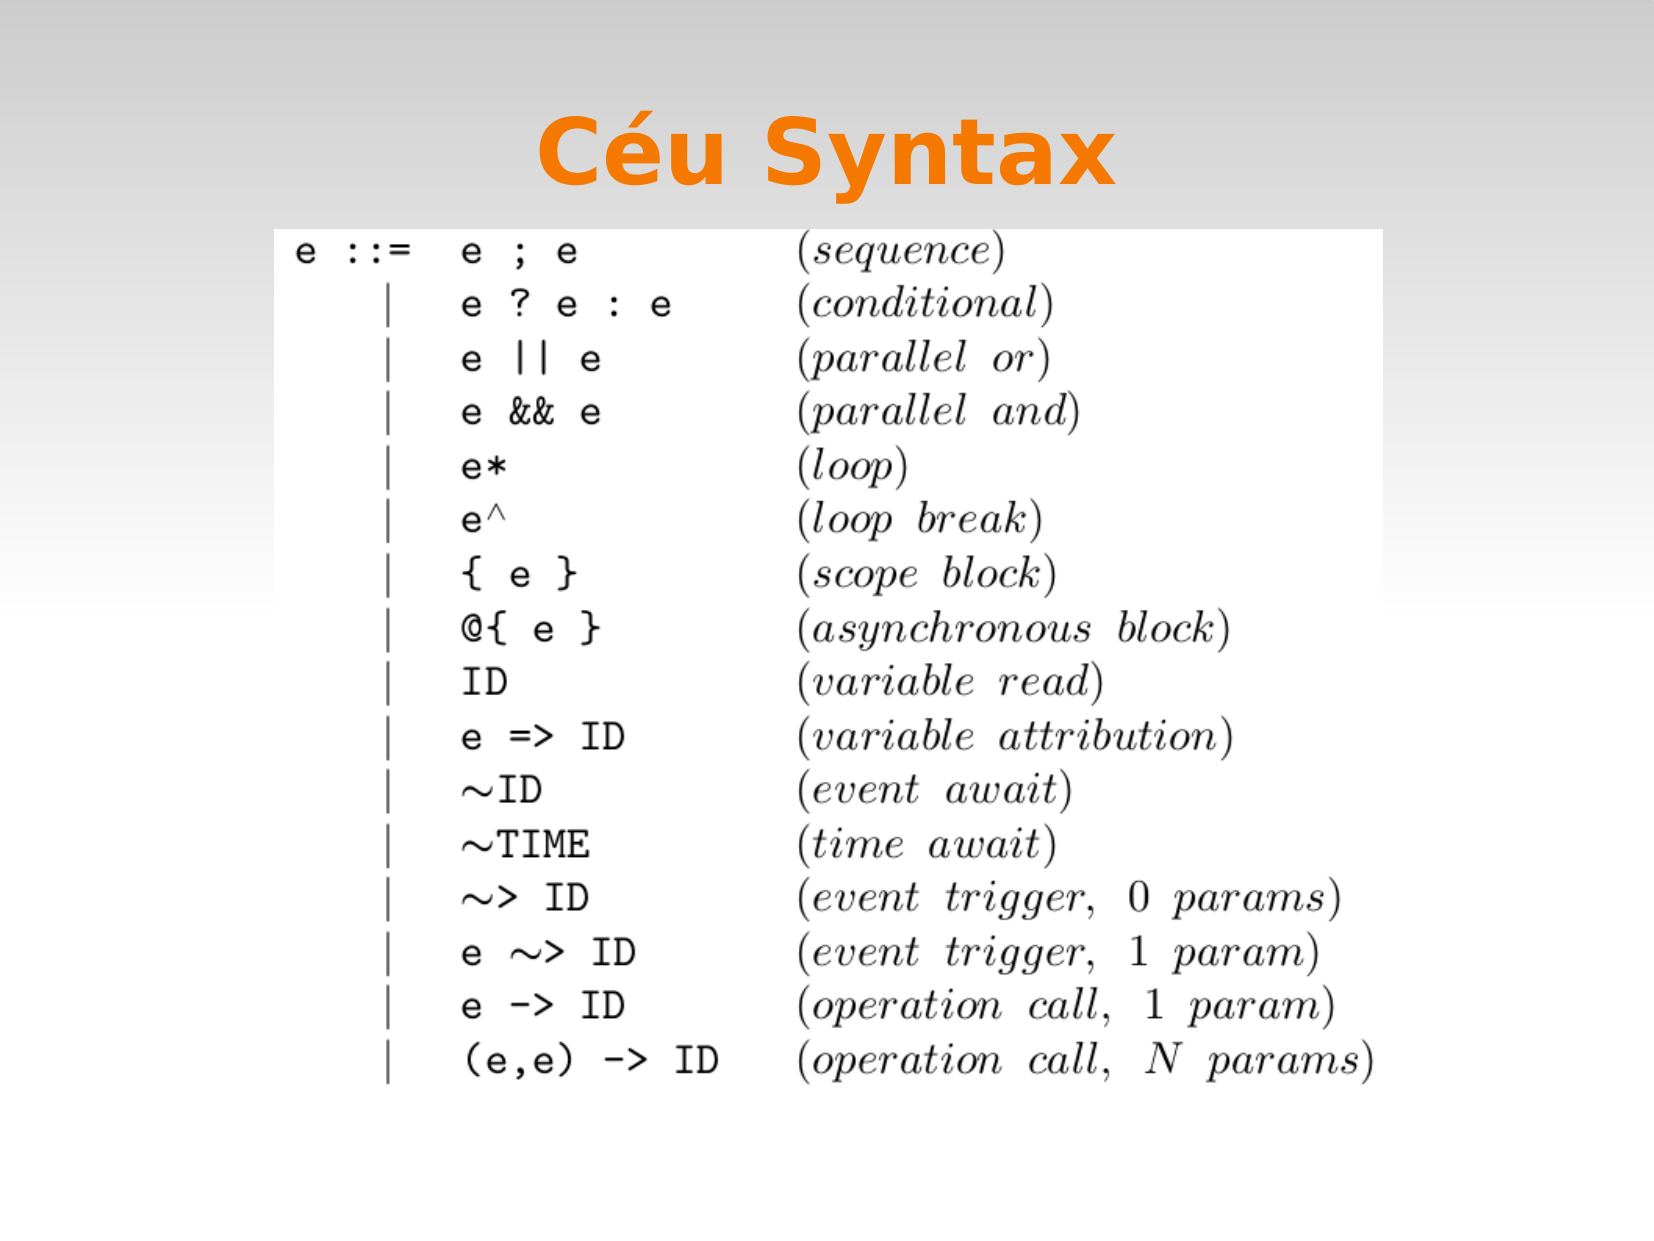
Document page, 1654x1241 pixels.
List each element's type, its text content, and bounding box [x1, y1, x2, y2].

picture [274, 229, 1383, 1089]
title Céu Syntax [82, 49, 1571, 257]
